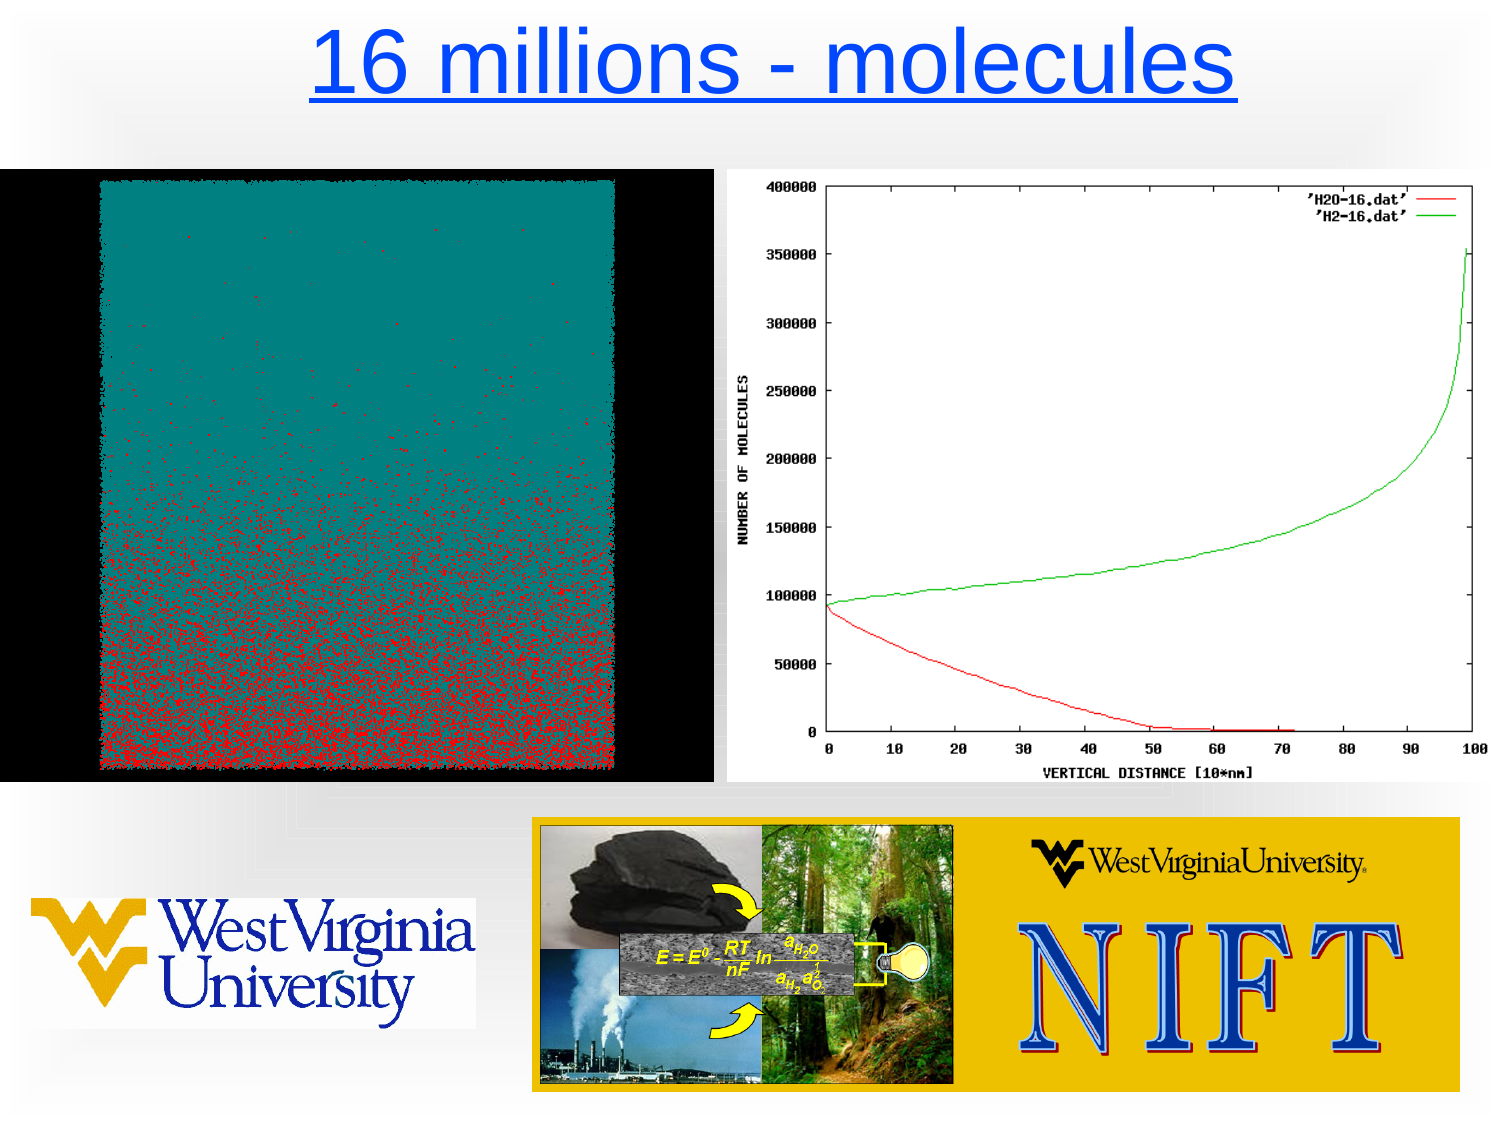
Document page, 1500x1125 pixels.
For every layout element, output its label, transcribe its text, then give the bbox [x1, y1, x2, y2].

picture [0, 169, 714, 782]
title 16 millions - molecules [136, 10, 1411, 113]
picture [727, 169, 1497, 782]
picture [532, 817, 1460, 1092]
